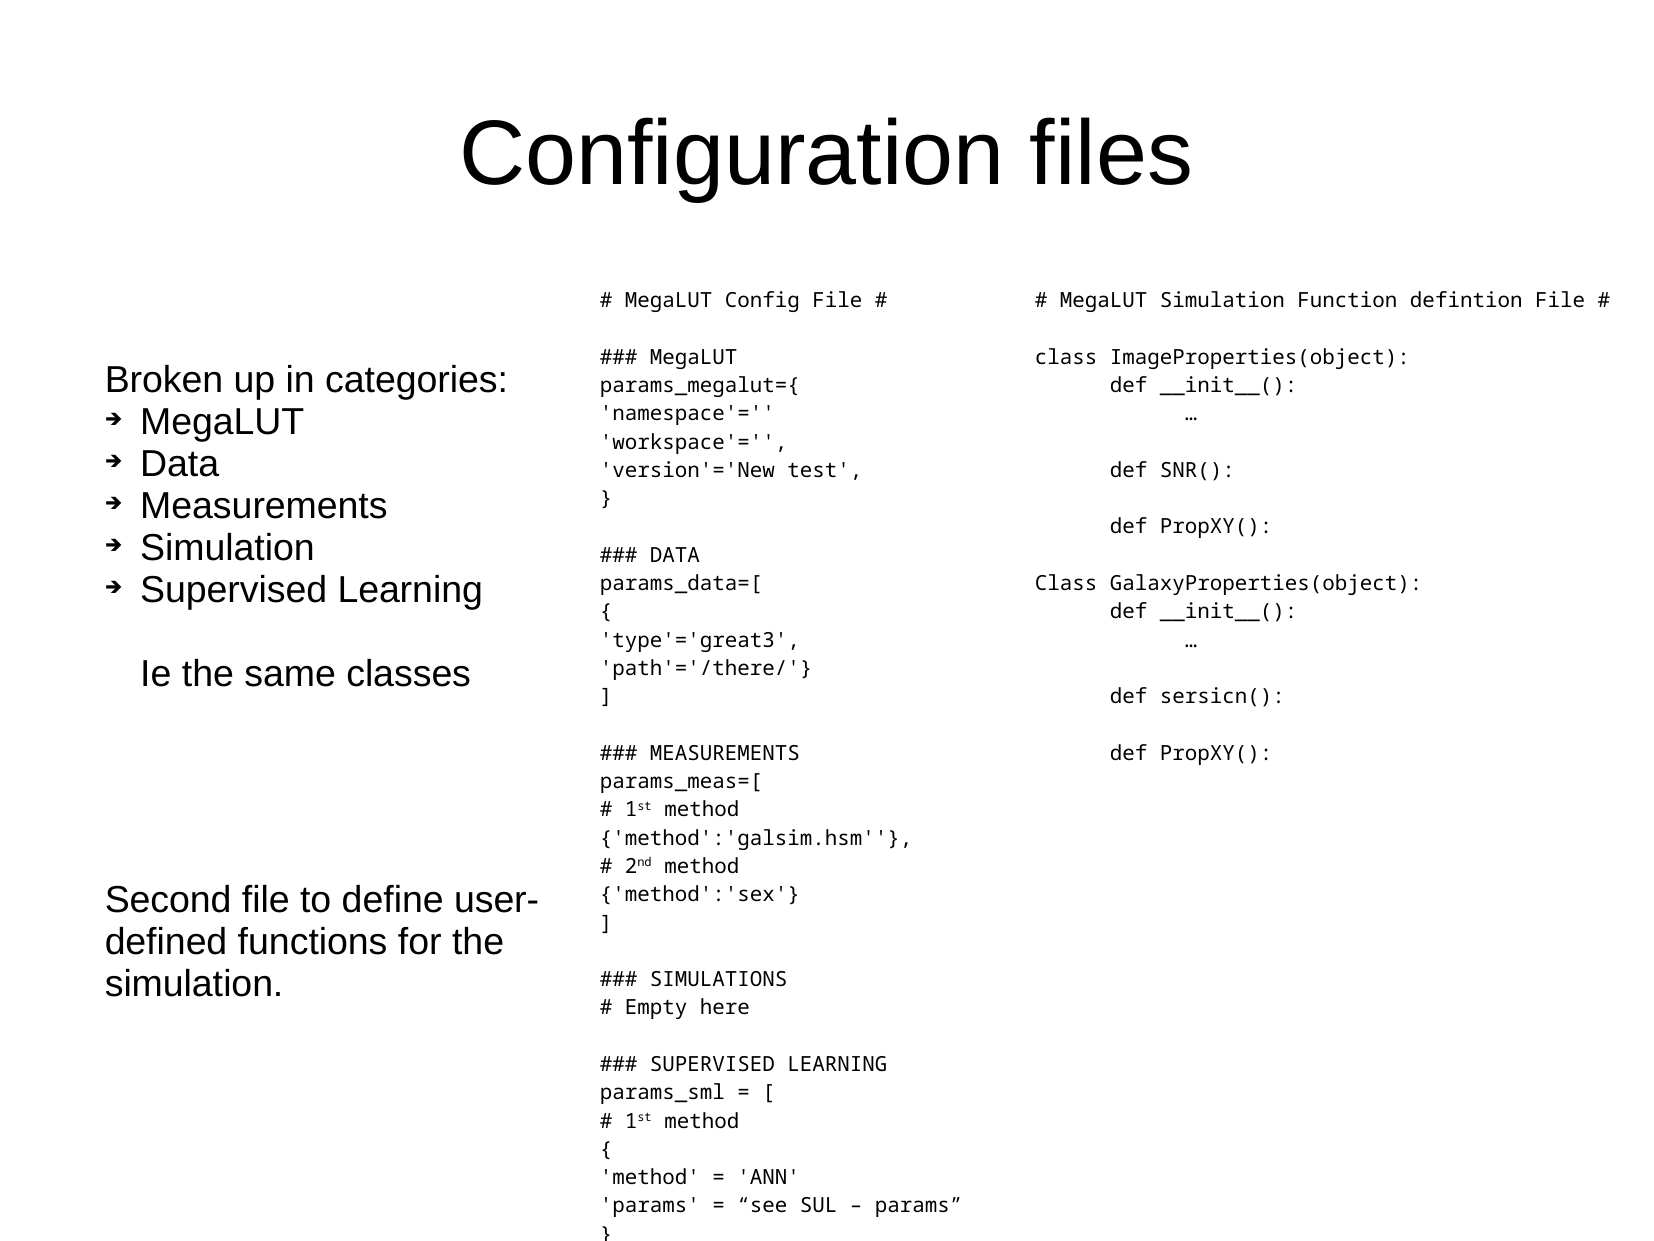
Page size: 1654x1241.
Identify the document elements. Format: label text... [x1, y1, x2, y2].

text_box Second file to define user- defined functions for the simulation. [90, 871, 555, 1013]
text_box Broken up in categories: MegaLUT Data Measurements Simulation Supervised Learning Ie the same classes [90, 351, 524, 702]
text_box # MegaLUT Simulation Function defintion File # class ImageProperties(object): def __init__(): … def SNR(): def PropXY(): Class GalaxyProperties(object): def __init__(): … def sersicn(): def PropXY(): [1020, 278, 1654, 693]
title Configuration files [82, 49, 1571, 257]
text_box # MegaLUT Config File # ### MegaLUT params_megalut={ 'namespace'='' 'workspace'='', 'version'='New test', } ### DATA params_data=[ { 'type'='great3', 'path'='/there/'} ] ### MEASUREMENTS params_meas=[ # 1st method {'method':'galsim.hsm''}, # 2nd method {'method':'sex'} ] ### SIMULATIONS # Empty here ### SUPERVISED LEARNING params_sml = [ # 1st method { 'method' = 'ANN' 'params' = “see SUL – params” } # 2nd method { 'method' = 'magic' } ] [585, 278, 1006, 1216]
